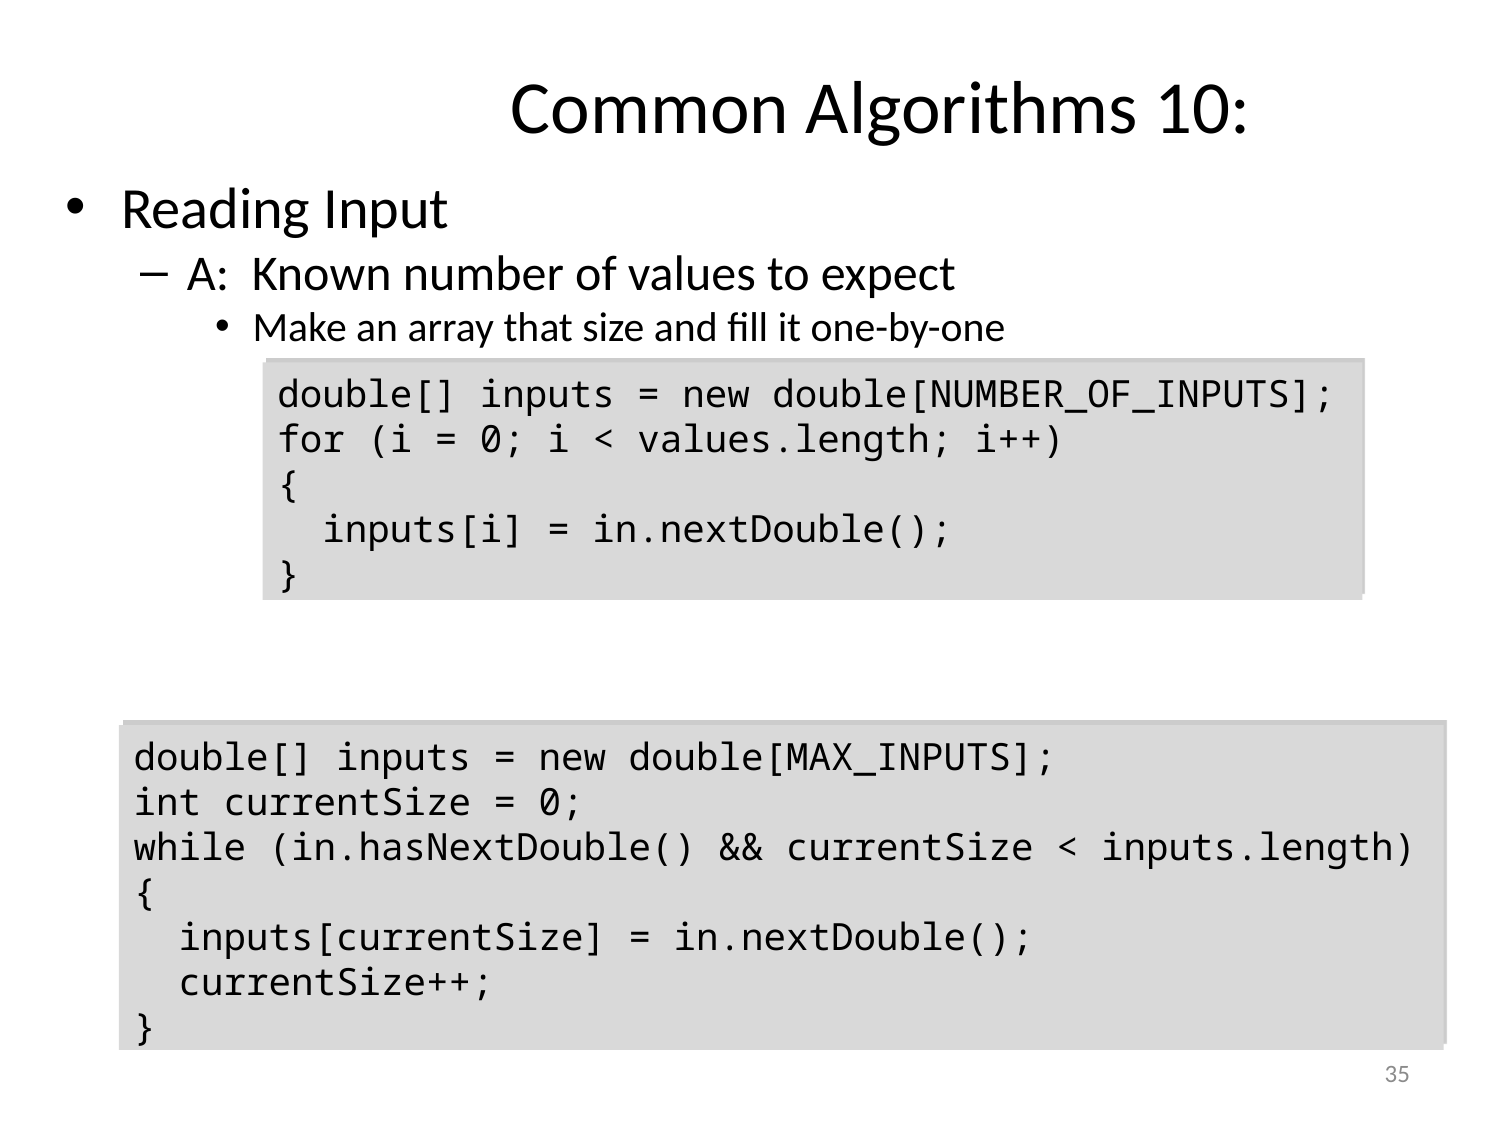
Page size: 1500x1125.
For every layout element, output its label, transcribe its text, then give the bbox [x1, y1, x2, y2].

text_box double[] inputs = new double[NUMBER_OF_INPUTS]; for (i = 0; i < values.length; i++) { inputs[i] = in.nextDouble(); } [262, 362, 1363, 600]
slide_number <number> [1074, 1042, 1425, 1103]
text_box double[] inputs = new double[MAX_INPUTS]; int currentSize = 0; while (in.hasNextDouble() && currentSize < inputs.length) { inputs[currentSize] = in.nextDouble(); currentSize++; } [118, 725, 1444, 1050]
title Common Algorithms 10: [287, 45, 1475, 162]
list Reading Input A: Known number of values to expect Make an array that size and fill it one-by-one B: Unknown number of values Make maximum sized array, maintain as partially filled array [50, 162, 1475, 1050]
